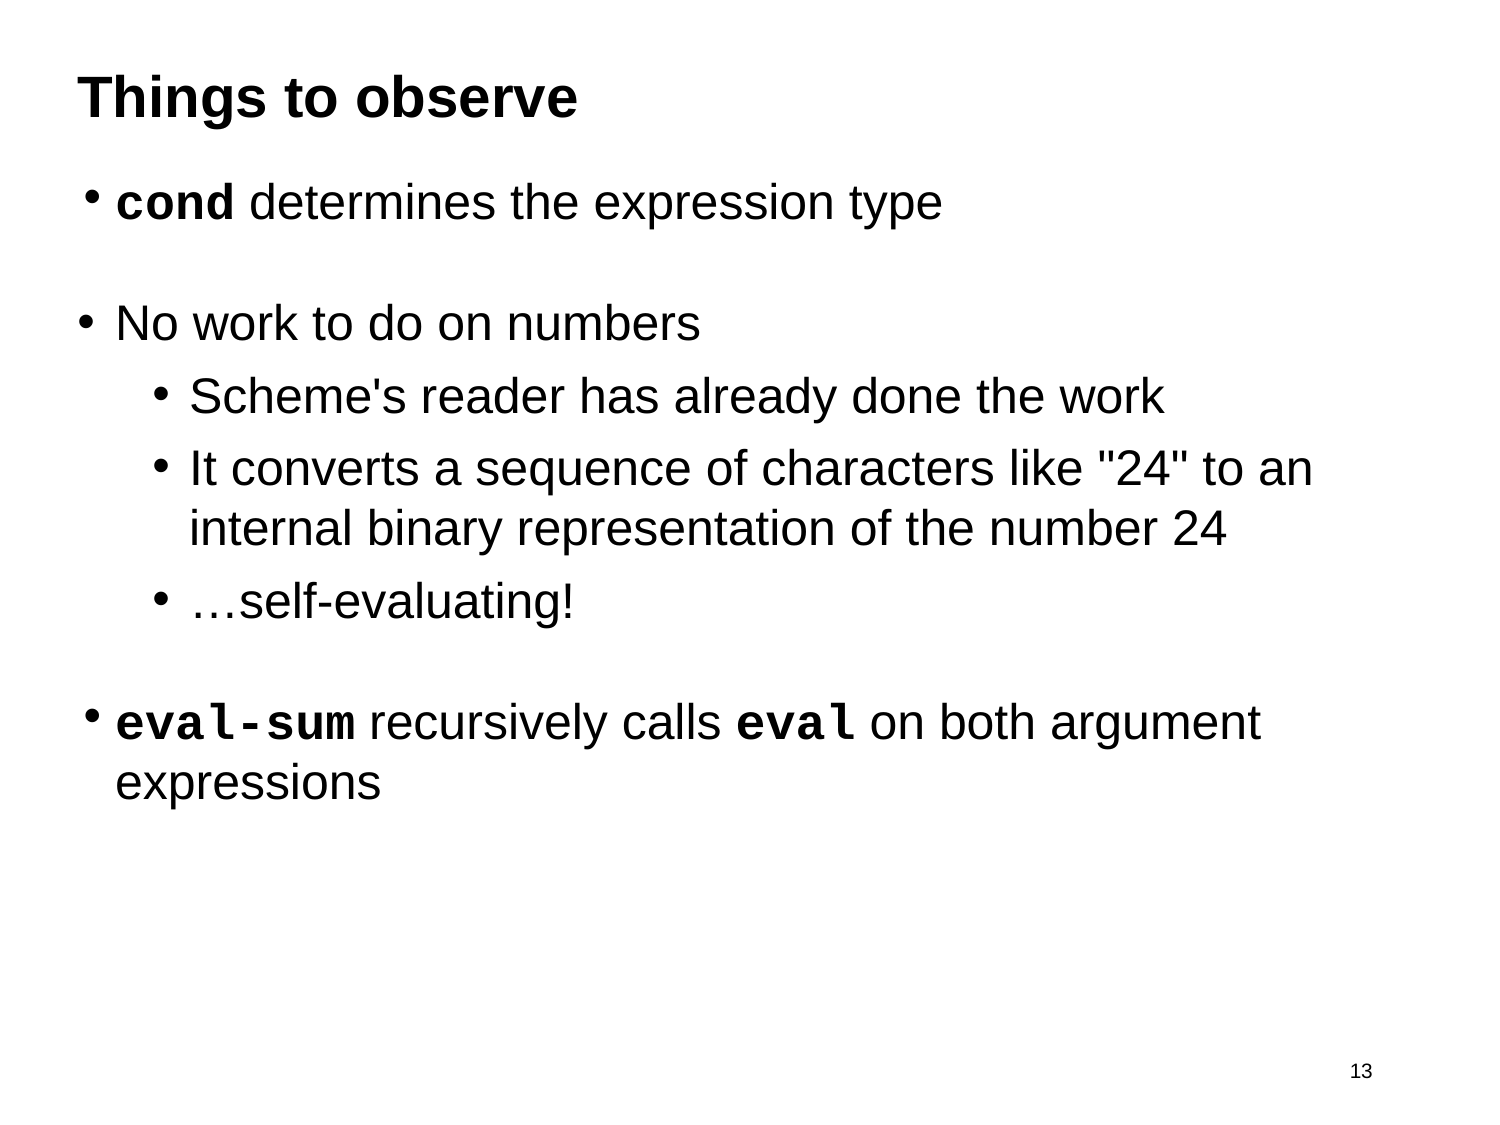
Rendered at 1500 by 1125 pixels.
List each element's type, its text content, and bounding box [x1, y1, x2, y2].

text_box cond determines the expression type No work to do on numbers Scheme's reader has already done the work It converts a sequence of characters like "24" to an internal binary representation of the number 24 …self-evaluating! eval-sum recursively calls eval on both argument expressions [62, 162, 1450, 1000]
text_box Things to observe [62, 24, 1338, 162]
text_box <number> [1025, 1049, 1388, 1101]
